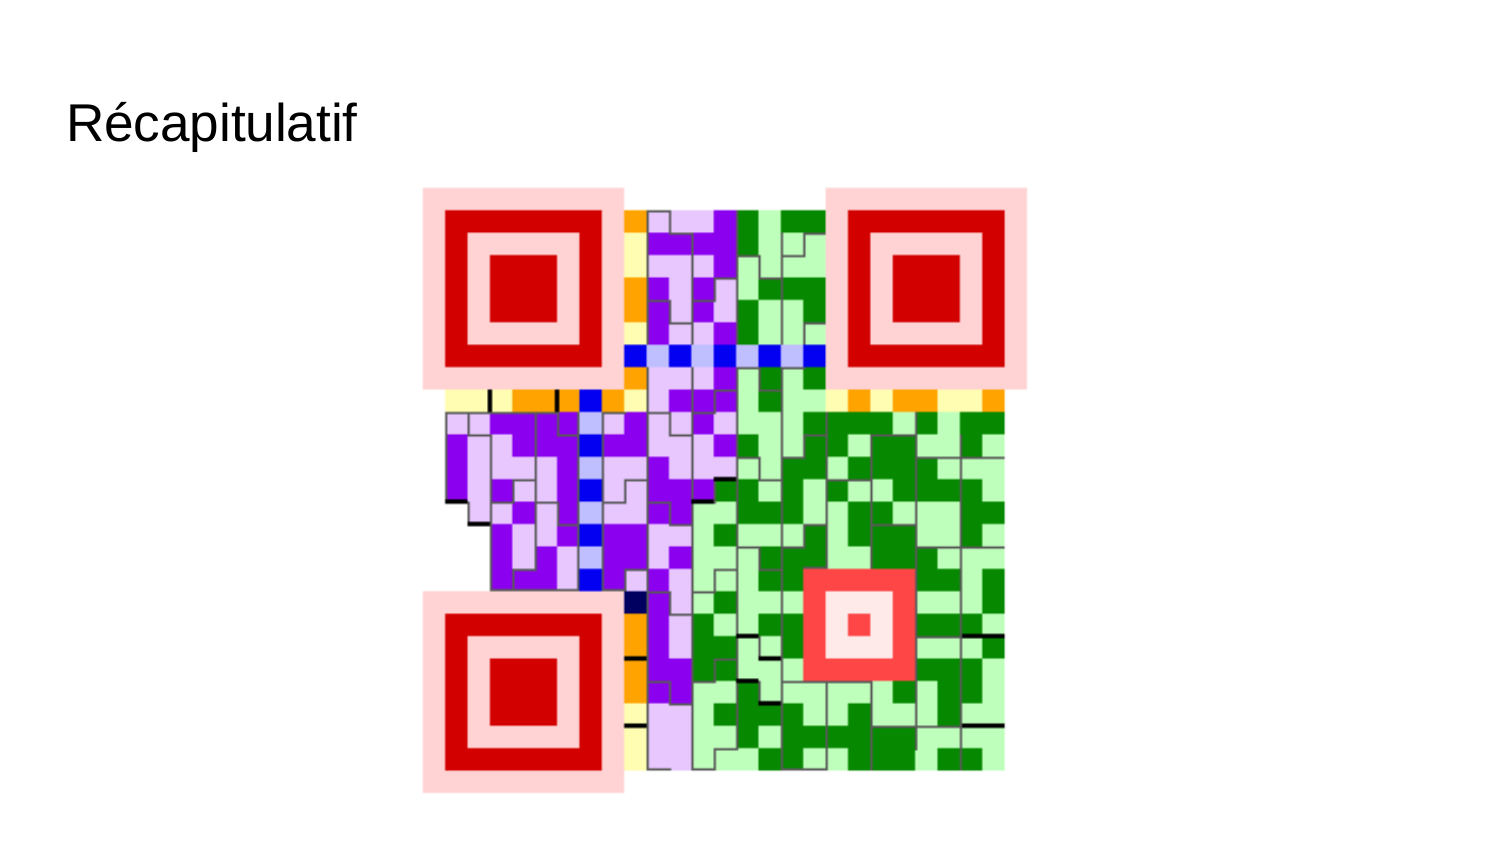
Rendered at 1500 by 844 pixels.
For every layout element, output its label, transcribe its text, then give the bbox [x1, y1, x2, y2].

picture [401, 166, 1050, 816]
title Récapitulatif [51, 72, 1449, 167]
